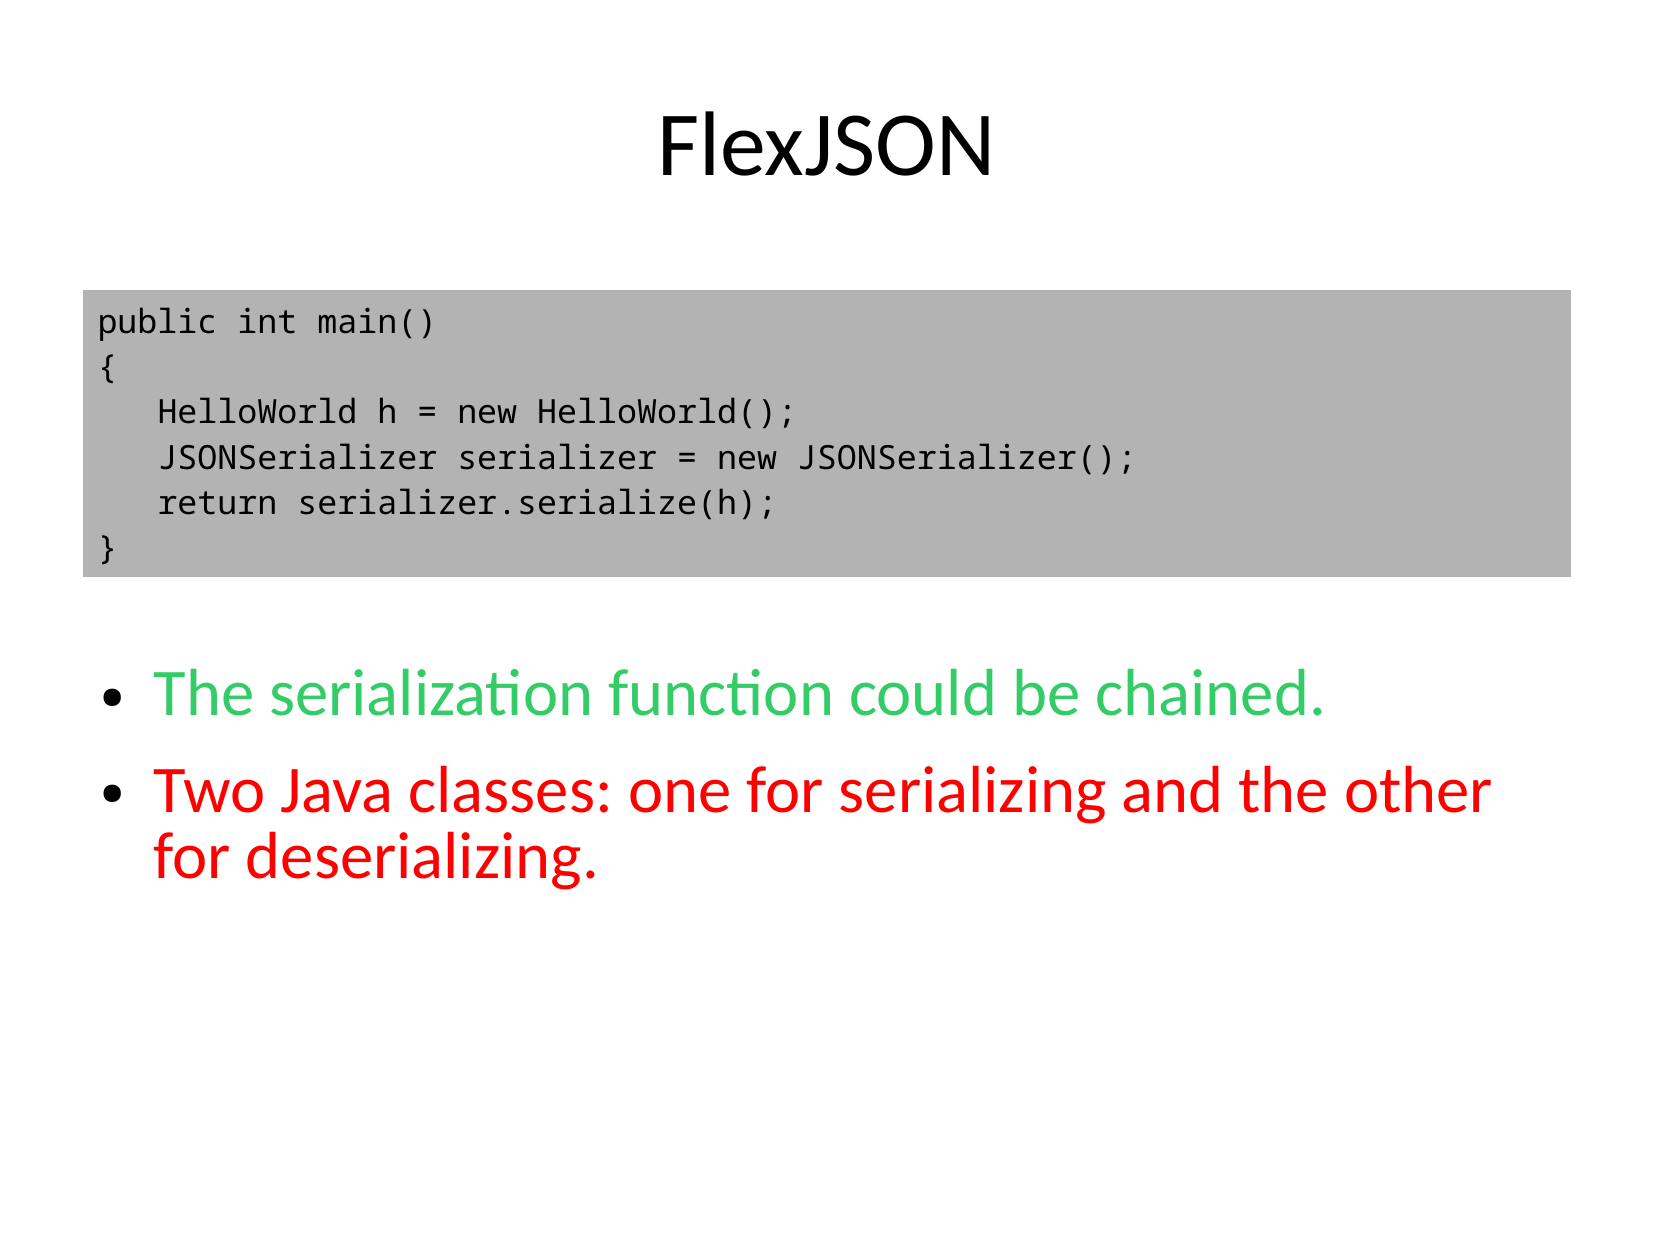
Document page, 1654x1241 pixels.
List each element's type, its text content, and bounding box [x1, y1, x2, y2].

title FlexJSON [82, 49, 1571, 257]
list The serialization function could be chained. Two Java classes: one for serializing and the other for deserializing. [82, 665, 1571, 1009]
table_header public int main() { HelloWorld h = new HelloWorld(); JSONSerializer serializer = new JSONSerializer(); return serializer.serialize(h); } [83, 290, 1571, 577]
